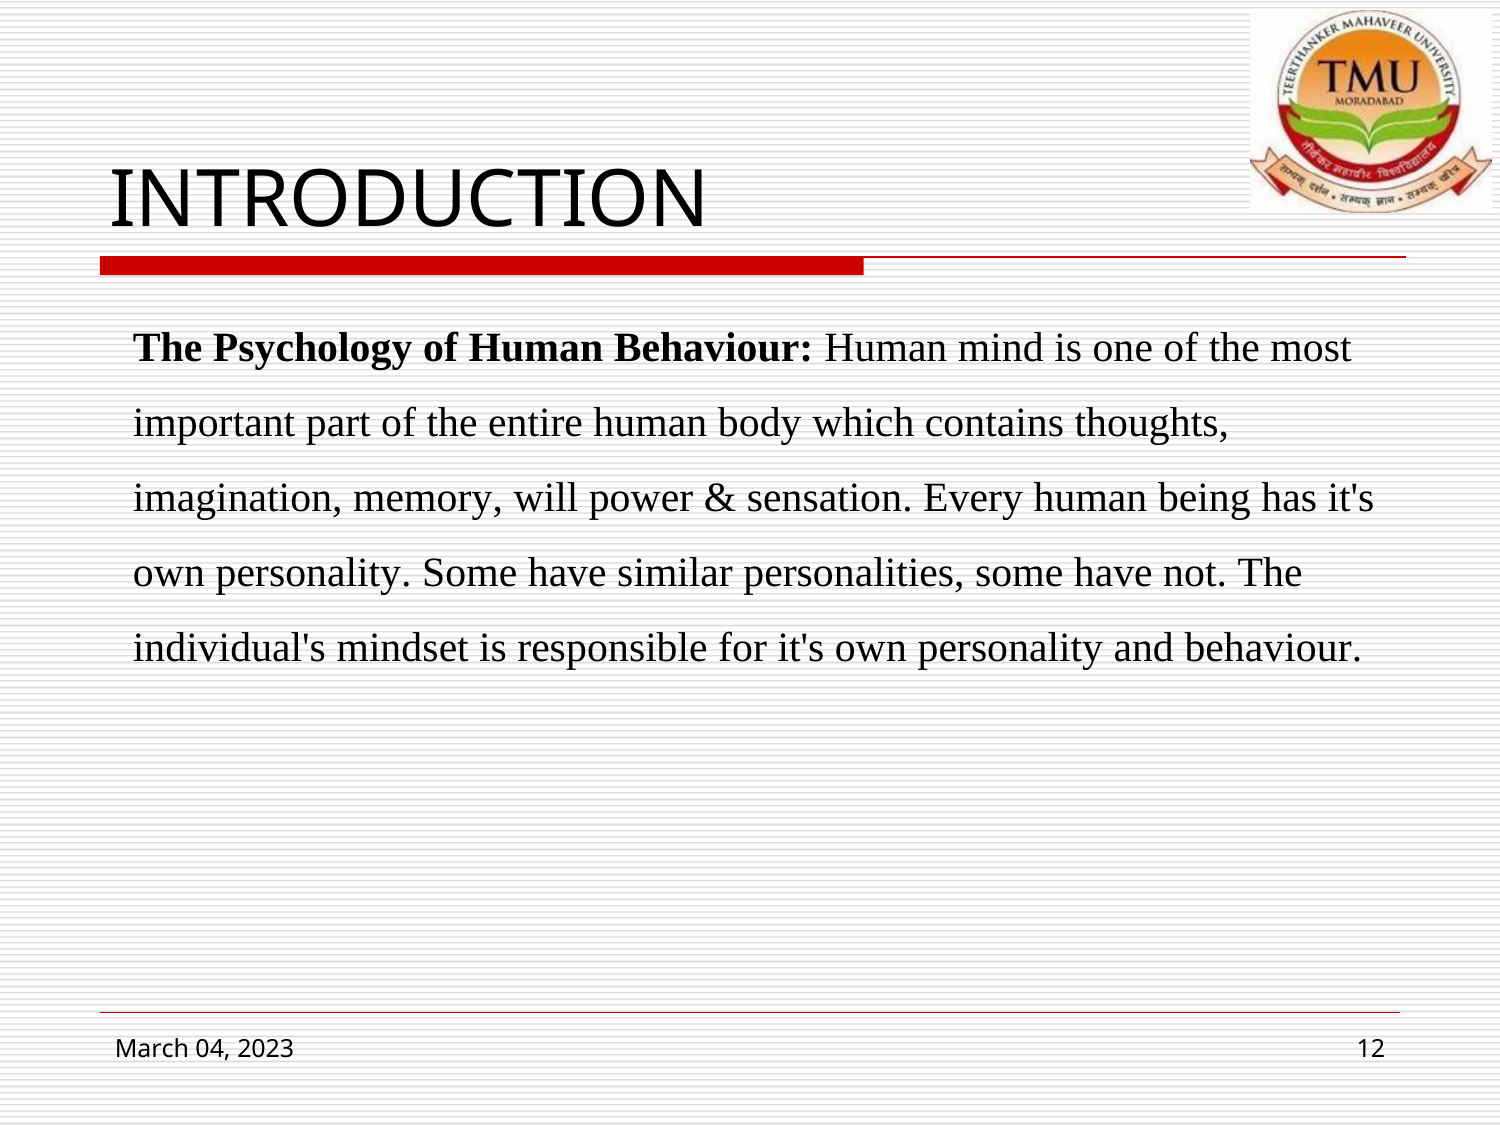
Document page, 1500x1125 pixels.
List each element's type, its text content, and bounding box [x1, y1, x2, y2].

list The Psychology of Human Behaviour: Human mind is one of the most important part of the entire human body which contains thoughts, imagination, memory, will power & sensation. Every human being has it's own personality. Some have similar personalities, some have not. The individual's mindset is responsible for it's own personality and behaviour. [117, 287, 1426, 1038]
title INTRODUCTION [94, 50, 1407, 250]
text_box <number> [1074, 1024, 1401, 1103]
picture [0, 0, 1500, 1125]
text_box March 04, 2023 [99, 1024, 426, 1103]
